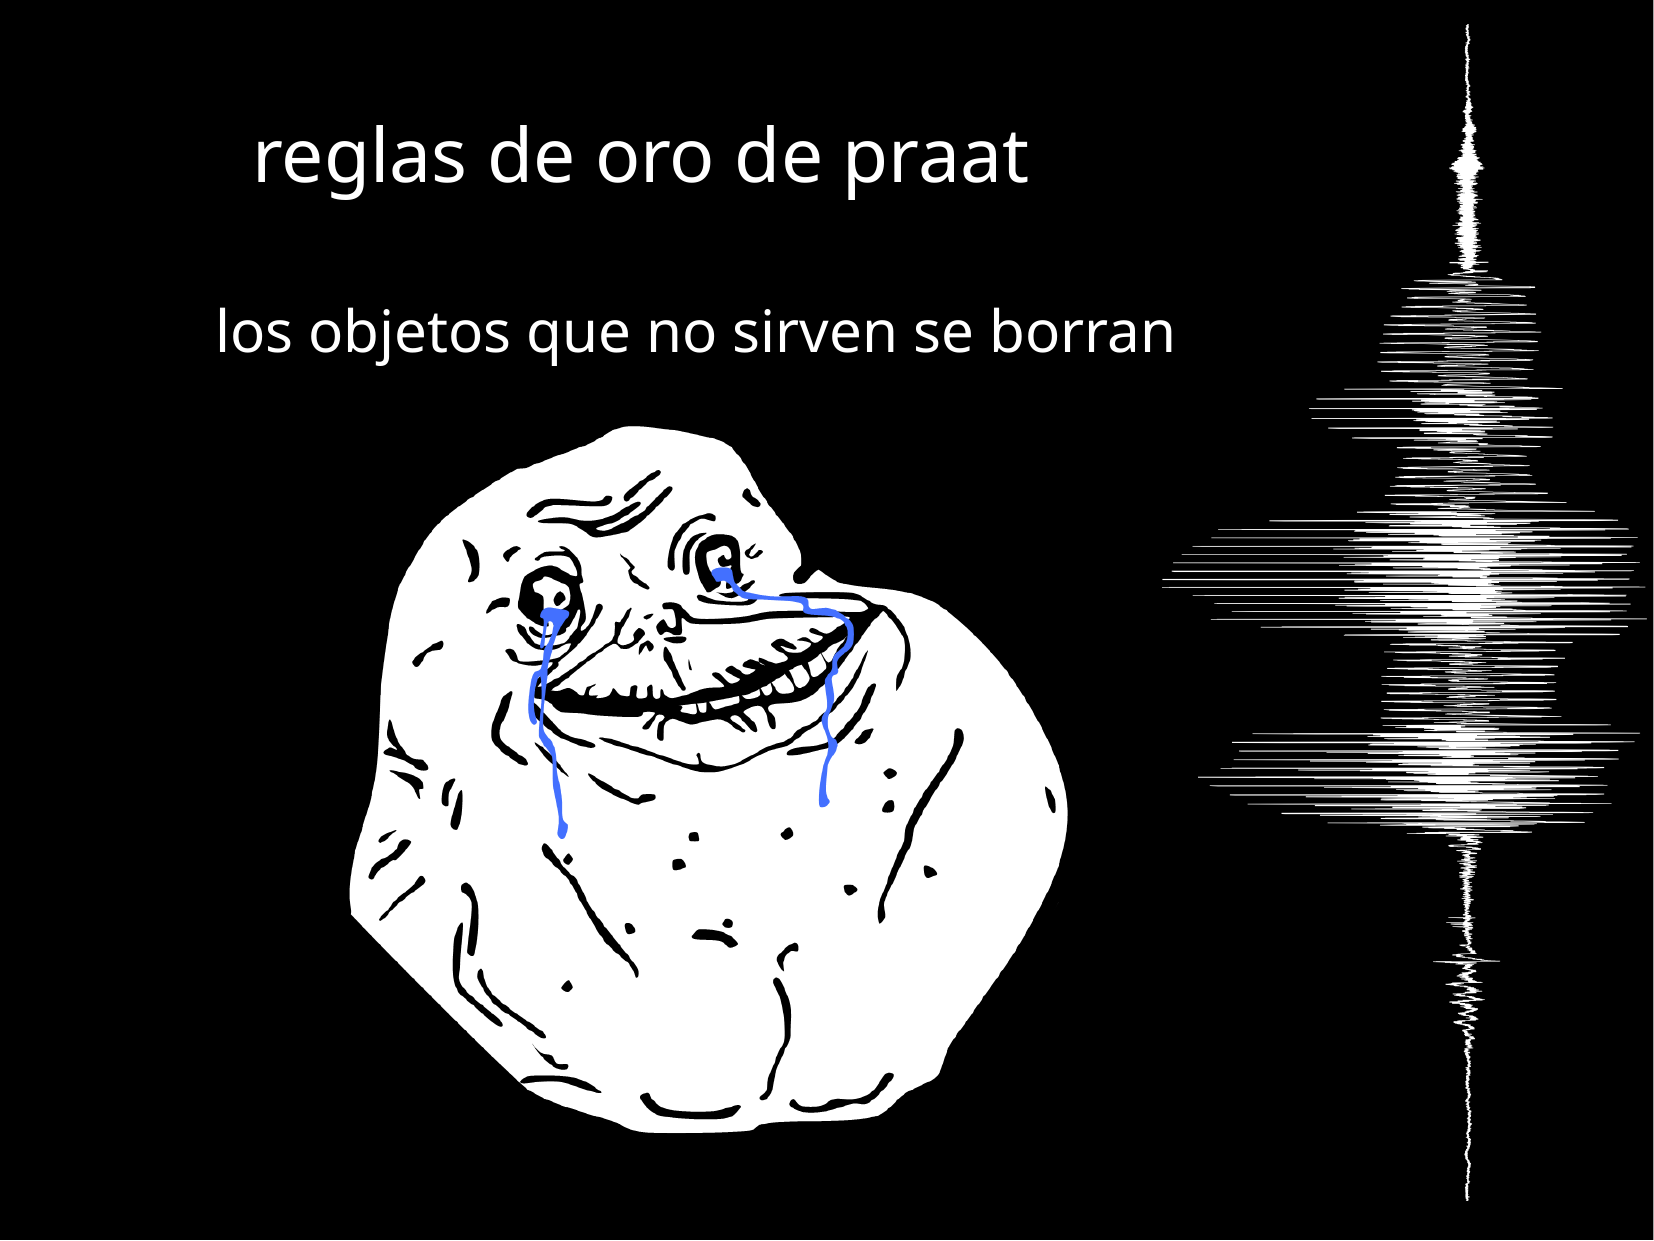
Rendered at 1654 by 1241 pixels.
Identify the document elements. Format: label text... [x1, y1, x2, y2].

picture [337, 412, 1077, 1142]
picture [1162, 24, 1647, 1201]
title reglas de oro de praat [82, 49, 1201, 257]
list los objetos que no sirven se borran [82, 290, 1238, 1109]
